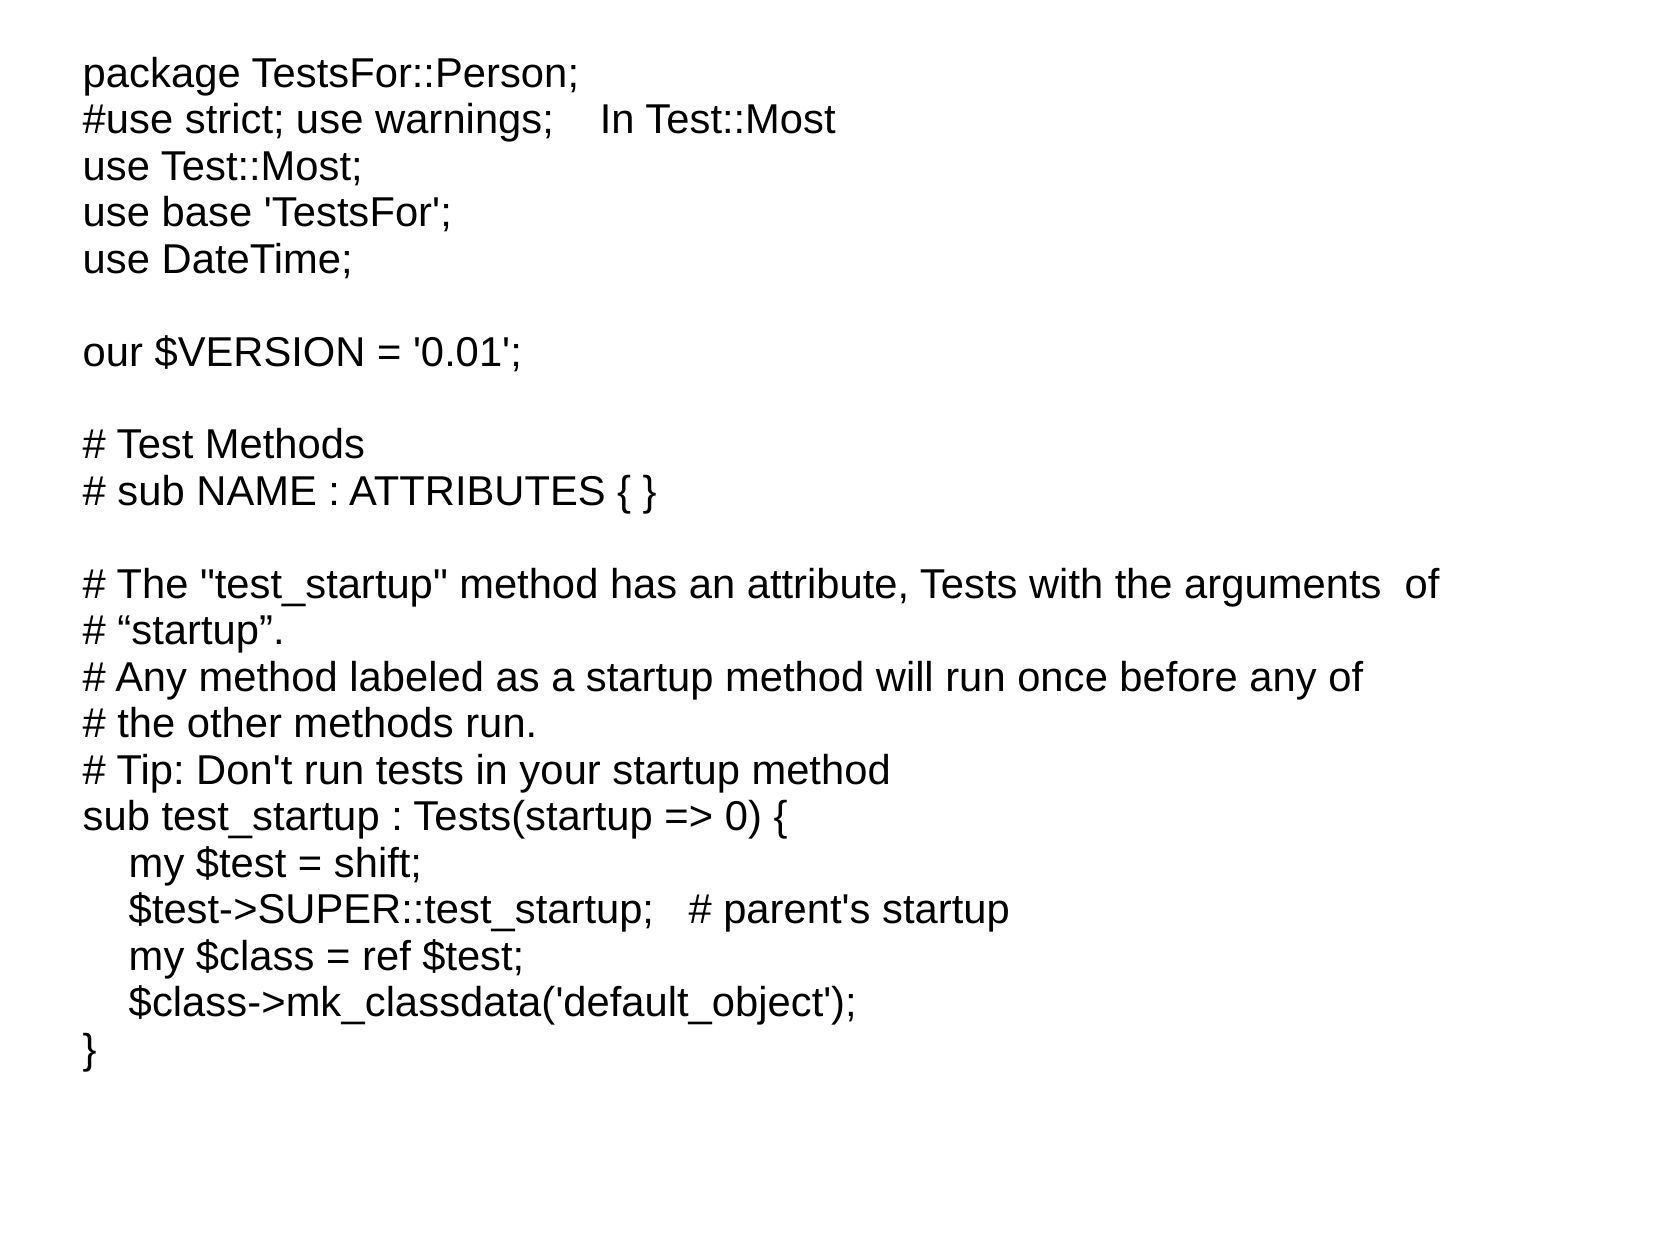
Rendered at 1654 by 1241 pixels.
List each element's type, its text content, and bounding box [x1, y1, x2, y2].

subtitle package TestsFor::Person; #use strict; use warnings; In Test::Most use Test::Most; use base 'TestsFor'; use DateTime; our $VERSION = '0.01'; # Test Methods # sub NAME : ATTRIBUTES { } # The "test_startup" method has an attribute, Tests with the arguments of # “startup”. # Any method labeled as a startup method will run once before any of # the other methods run. # Tip: Don't run tests in your startup method sub test_startup : Tests(startup => 0) { my $test = shift; $test->SUPER::test_startup; # parent's startup my $class = ref $test; $class->mk_classdata('default_object'); } [82, 49, 1571, 1131]
